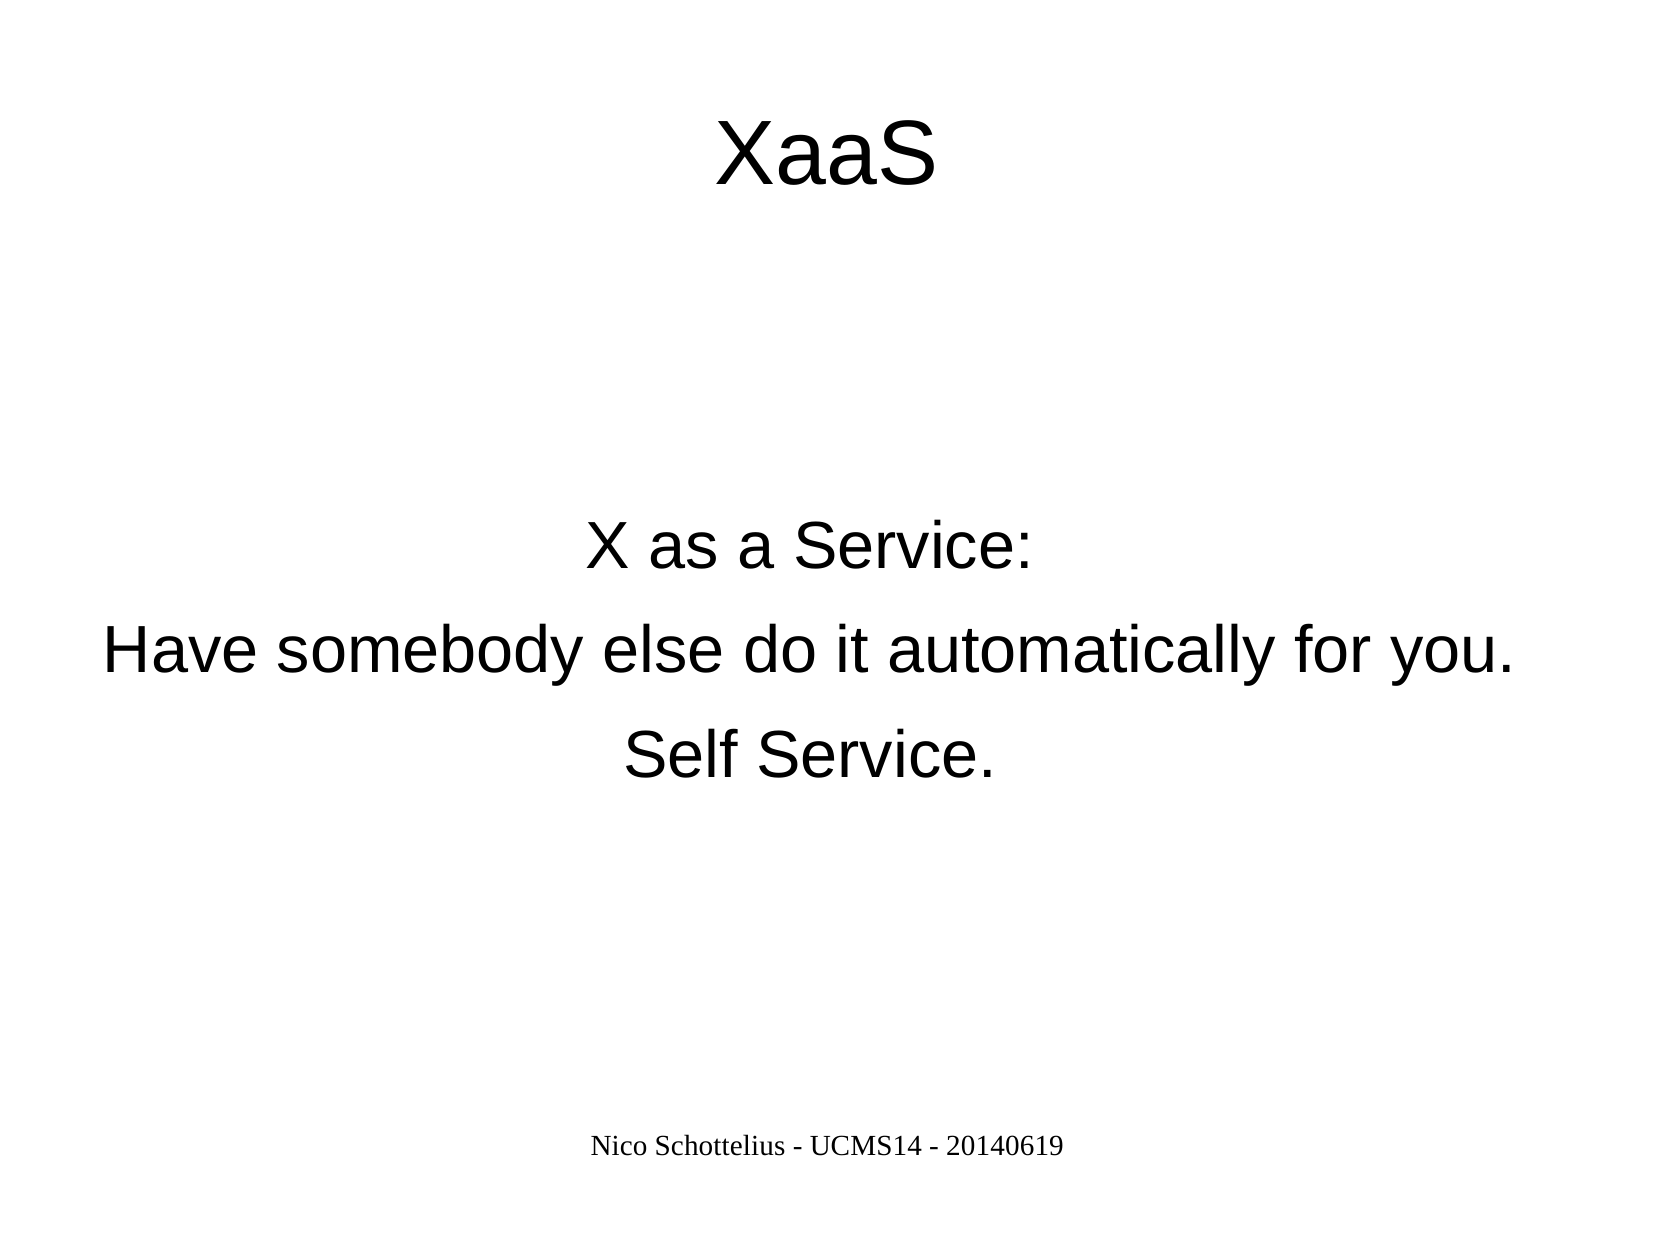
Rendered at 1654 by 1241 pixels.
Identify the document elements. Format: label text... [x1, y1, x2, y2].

title XaaS [82, 49, 1571, 257]
list X as a Service: Have somebody else do it automatically for you. Self Service. [82, 290, 1538, 1010]
